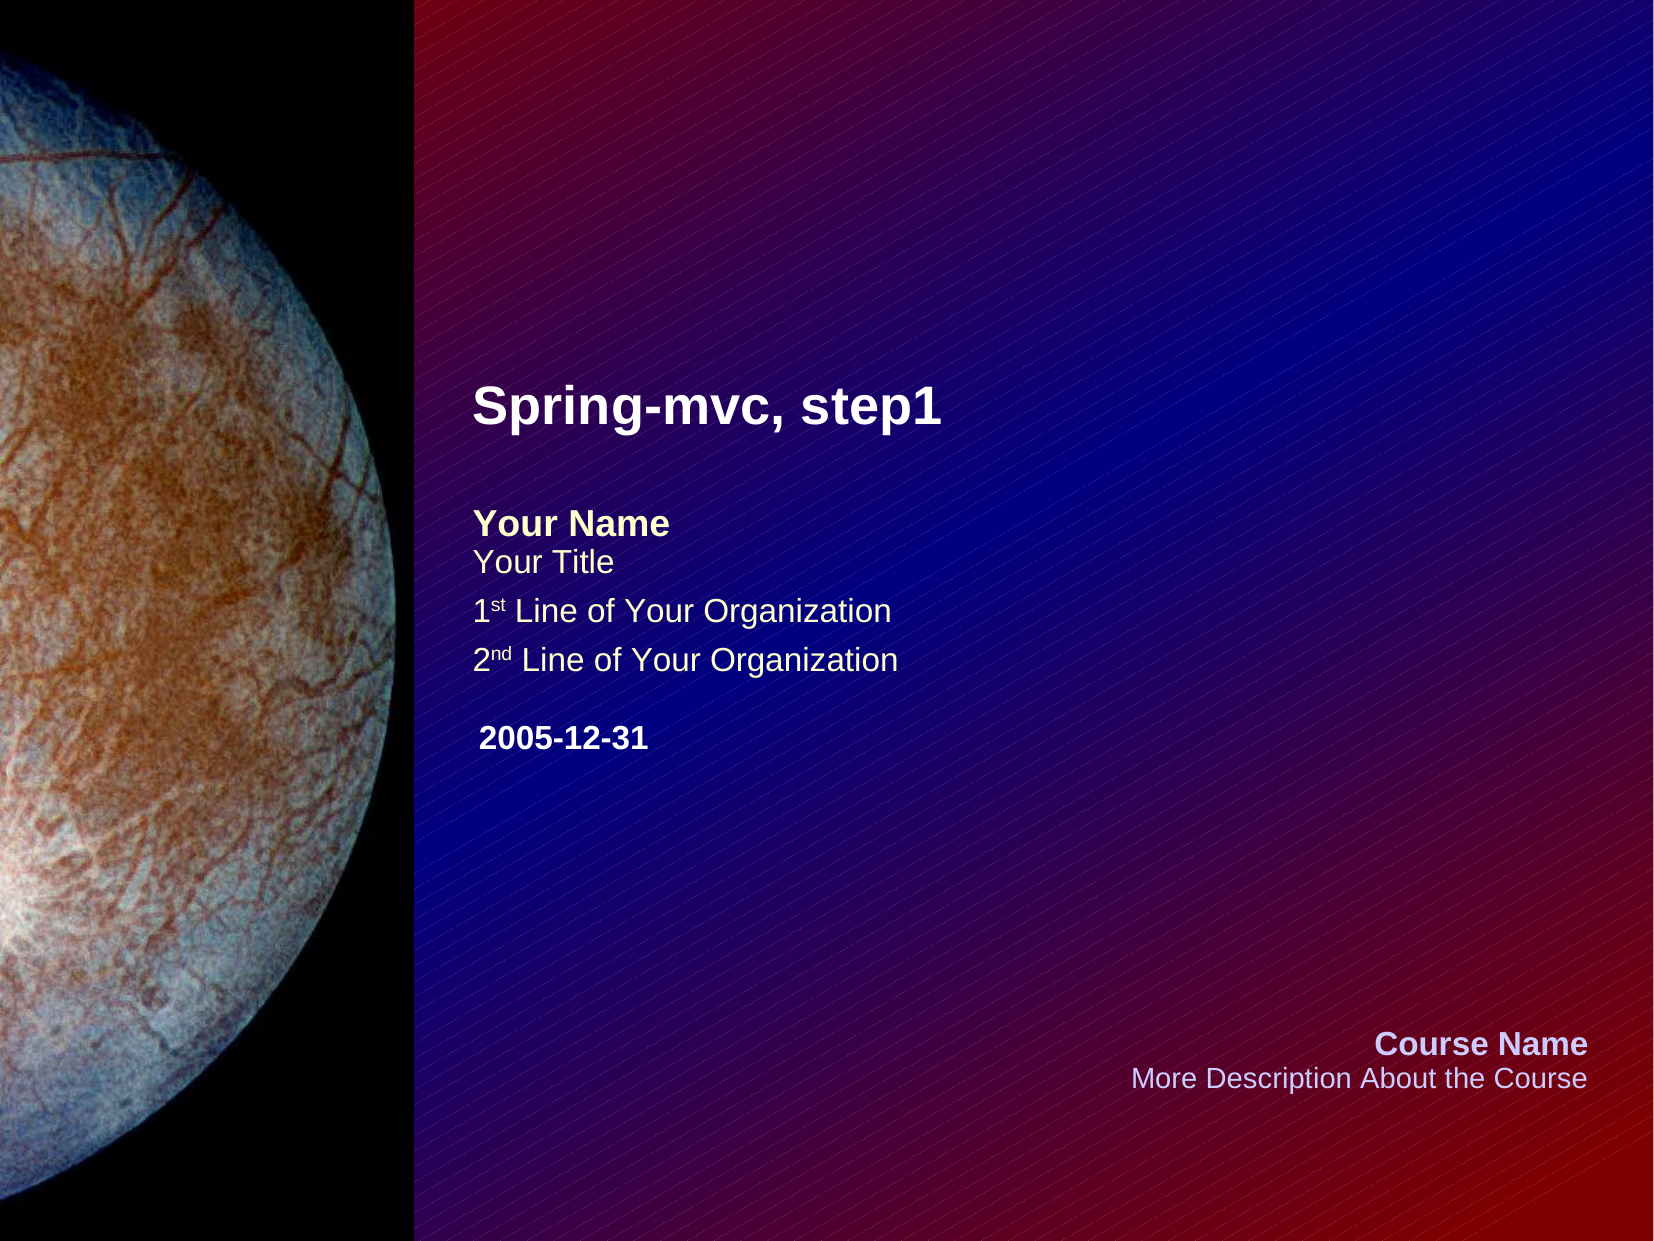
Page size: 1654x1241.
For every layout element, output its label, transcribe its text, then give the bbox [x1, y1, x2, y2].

title Spring-mvc, step1 [472, 338, 1268, 473]
picture [0, 0, 414, 1241]
